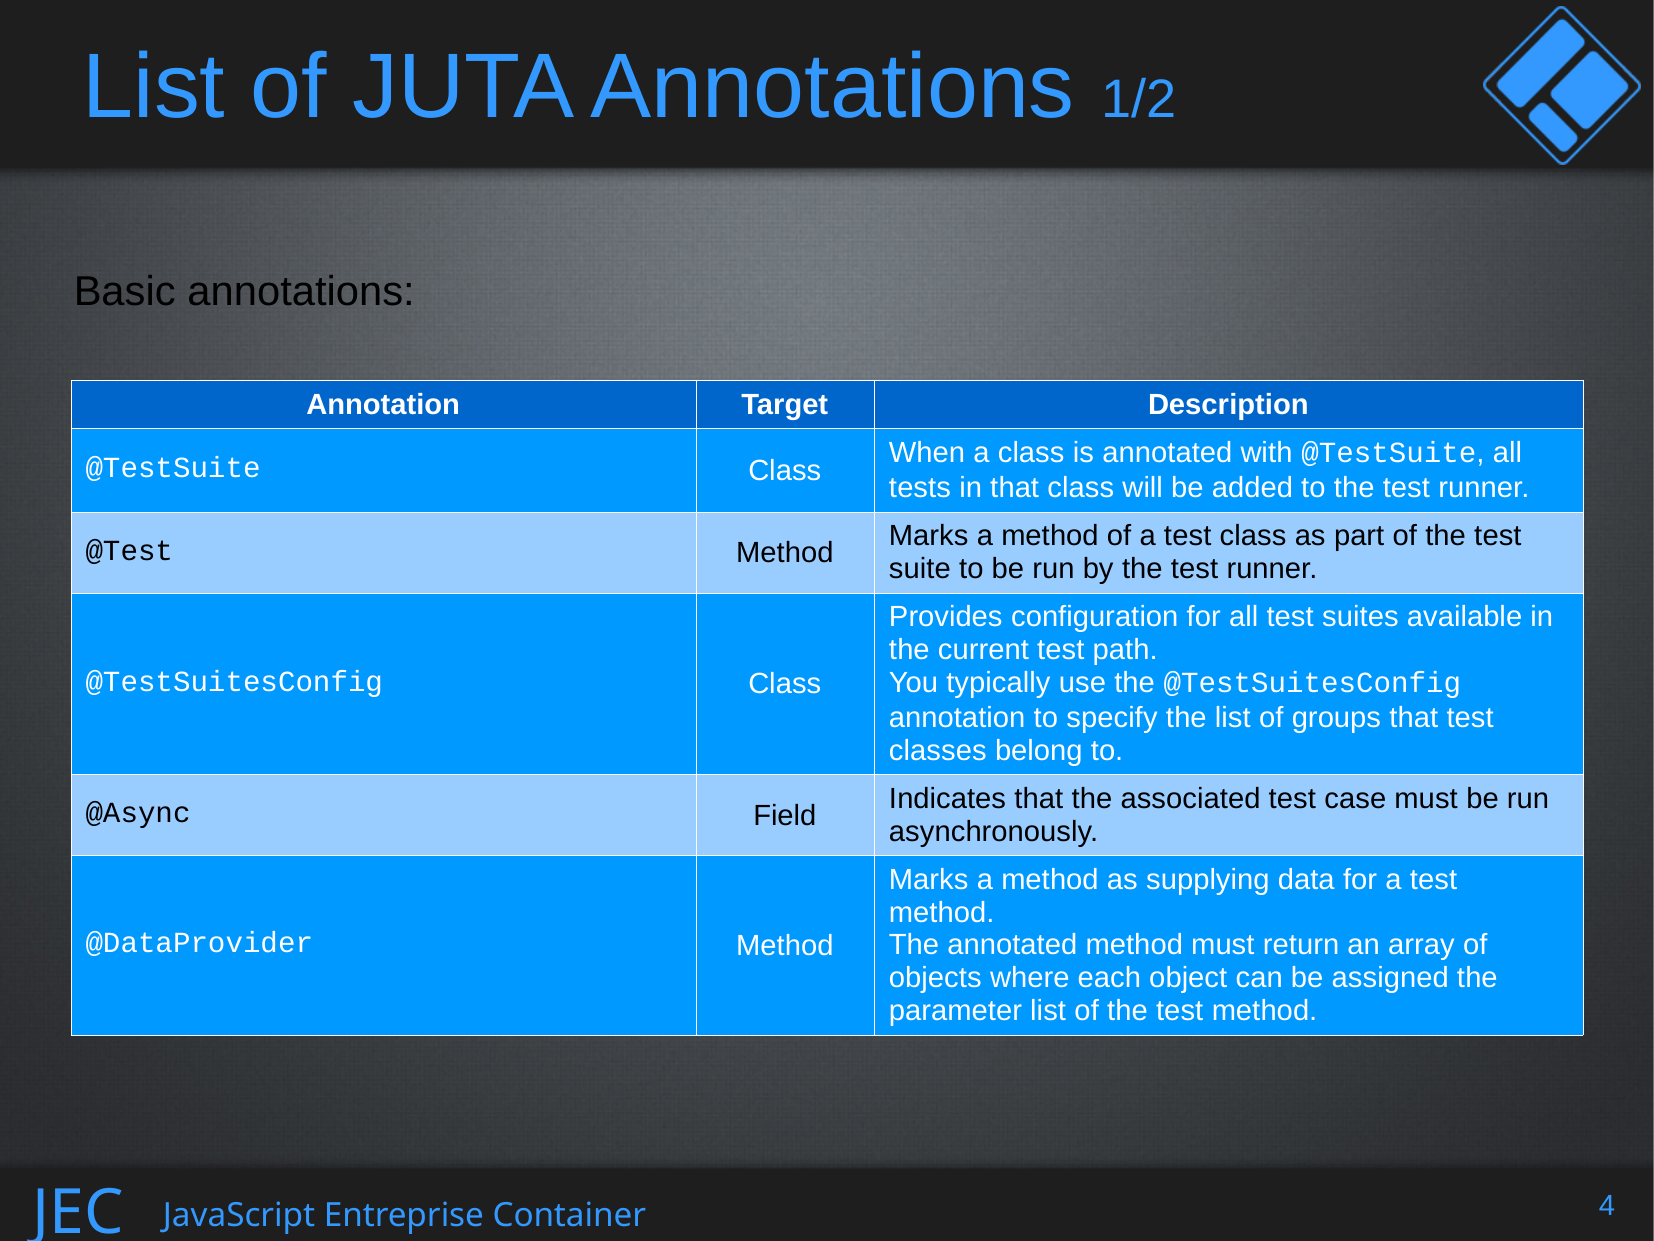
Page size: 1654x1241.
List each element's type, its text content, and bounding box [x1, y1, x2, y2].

text_box Basic annotations: [59, 260, 1595, 337]
picture [0, 0, 1654, 1241]
table_cell @Async [72, 775, 696, 855]
table_cell Method [697, 856, 874, 1035]
table_cell Marks a method of a test class as part of the test suite to be run by the test runner. [875, 513, 1583, 593]
table_cell Provides configuration for all test suites available in the current test path. You typically use the @TestSuitesConfig annotation to specify the list of groups that test classes belong to. [875, 594, 1583, 774]
text_box JavaScript Entreprise Container [148, 1183, 651, 1241]
table_cell Indicates that the associated test case must be run asynchronously. [875, 775, 1583, 855]
table_cell When a class is annotated with @TestSuite, all tests in that class will be added to the test runner. [875, 429, 1583, 512]
table_cell @Test [72, 513, 696, 593]
table_cell @DataProvider [72, 856, 696, 1035]
table_cell Marks a method as supplying data for a test method. The annotated method must return an array of objects where each object can be assigned the parameter list of the test method. [875, 856, 1583, 1035]
text_box JEC [17, 1159, 149, 1241]
table_header Target [697, 381, 874, 428]
table_cell @TestSuitesConfig [72, 594, 696, 774]
table_cell Class [697, 594, 874, 774]
table_cell Method [697, 513, 874, 593]
table_cell @TestSuite [72, 429, 696, 512]
table_header Annotation [72, 381, 696, 428]
title List of JUTA Annotations 1/2 [82, 23, 1441, 147]
table_cell Field [697, 775, 874, 855]
text_box 4 [744, 1181, 1630, 1229]
table_header Description [875, 381, 1583, 428]
table_cell Class [697, 429, 874, 512]
